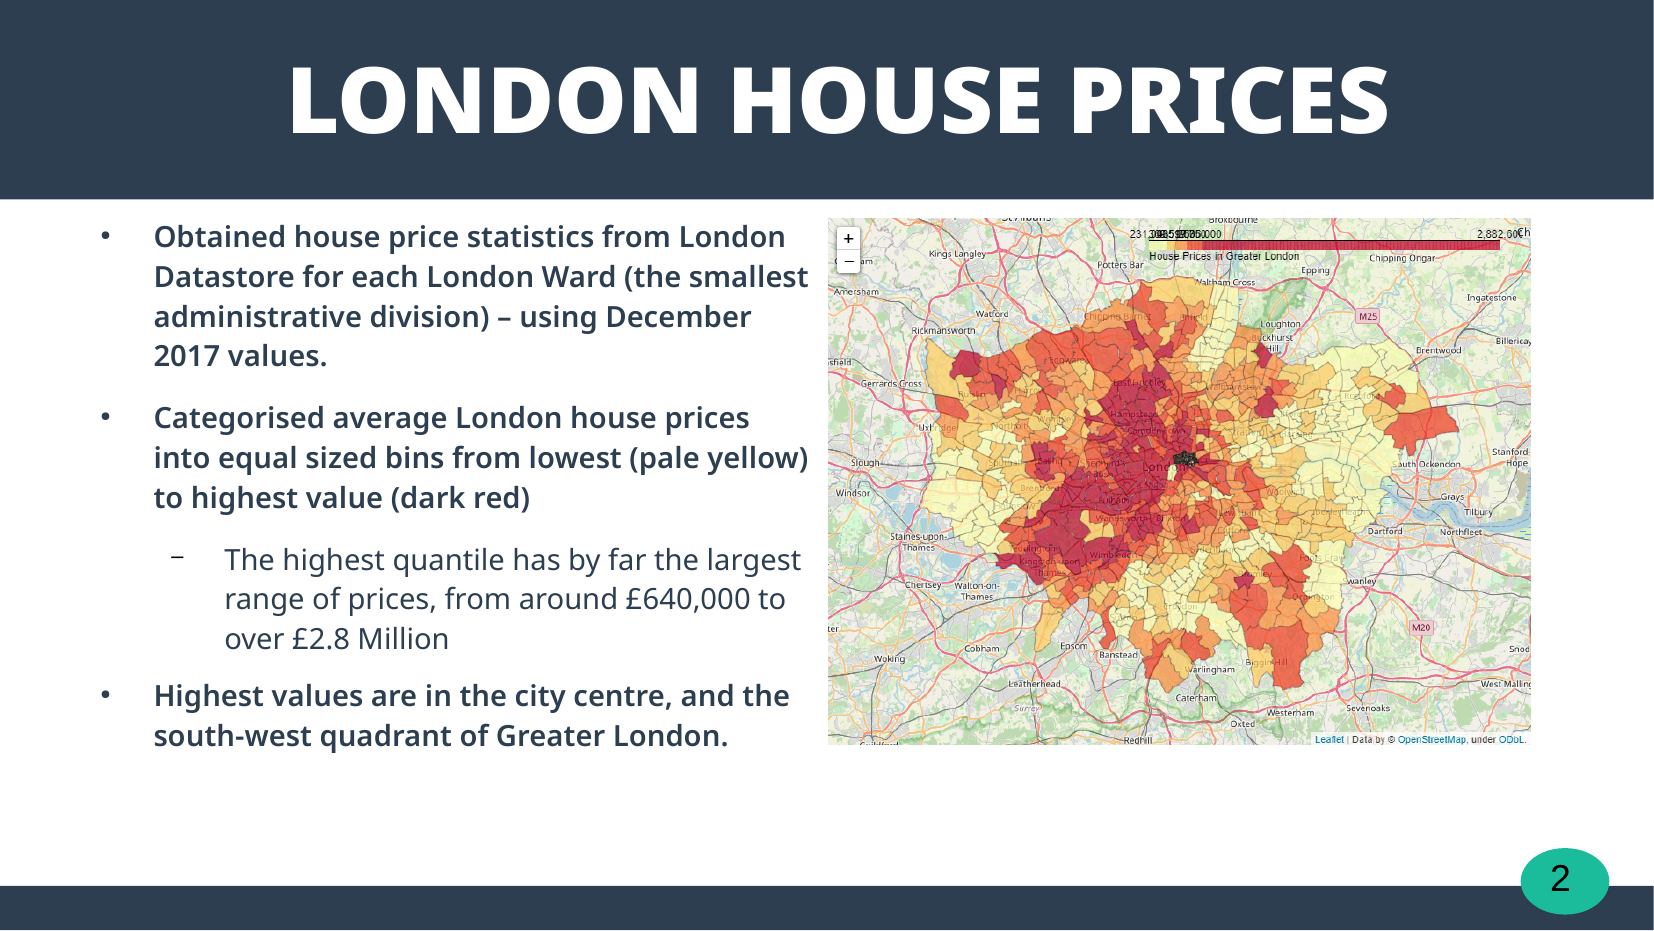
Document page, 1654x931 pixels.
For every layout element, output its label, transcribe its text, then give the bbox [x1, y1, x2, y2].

list Obtained house price statistics from London Datastore for each London Ward (the smallest administrative division) – using December 2017 values. Categorised average London house prices into equal sized bins from lowest (pale yellow) to highest value (dark red) The highest quantile has by far the largest range of prices, from around £640,000 to over £2.8 Million Highest values are in the city centre, and the south-west quadrant of Greater London. [82, 216, 815, 756]
picture [826, 218, 1536, 745]
title LONDON HOUSE PRICES [94, 35, 1583, 128]
text_box <number> [1535, 850, 1654, 921]
